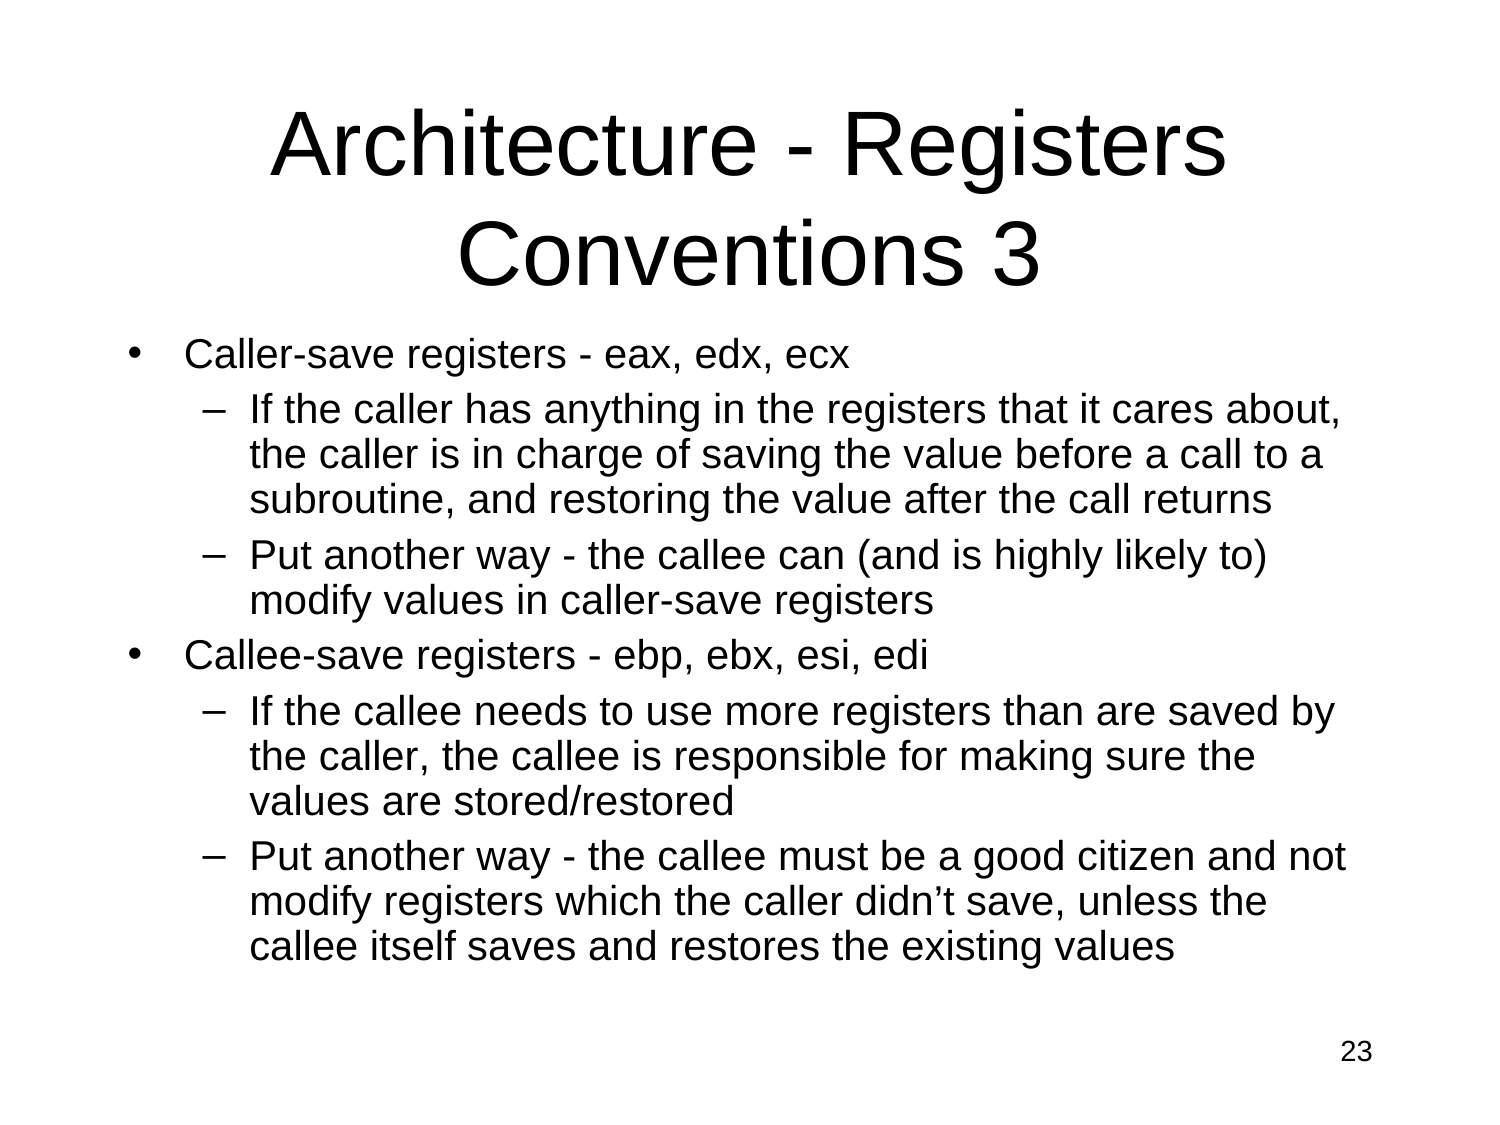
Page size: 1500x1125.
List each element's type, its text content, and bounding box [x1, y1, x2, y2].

text_box <number> [1074, 1025, 1388, 1101]
list Caller-save registers - eax, edx, ecx If the caller has anything in the registers that it cares about, the caller is in charge of saving the value before a call to a subroutine, and restoring the value after the call returns Put another way - the callee can (and is highly likely to) modify values in caller-save registers Callee-save registers - ebp, ebx, esi, edi If the callee needs to use more registers than are saved by the caller, the callee is responsible for making sure the values are stored/restored Put another way - the callee must be a good citizen and not modify registers which the caller didn’t save, unless the callee itself saves and restores the existing values [112, 324, 1388, 1001]
title Architecture - Registers Conventions 3 [112, 76, 1388, 312]
